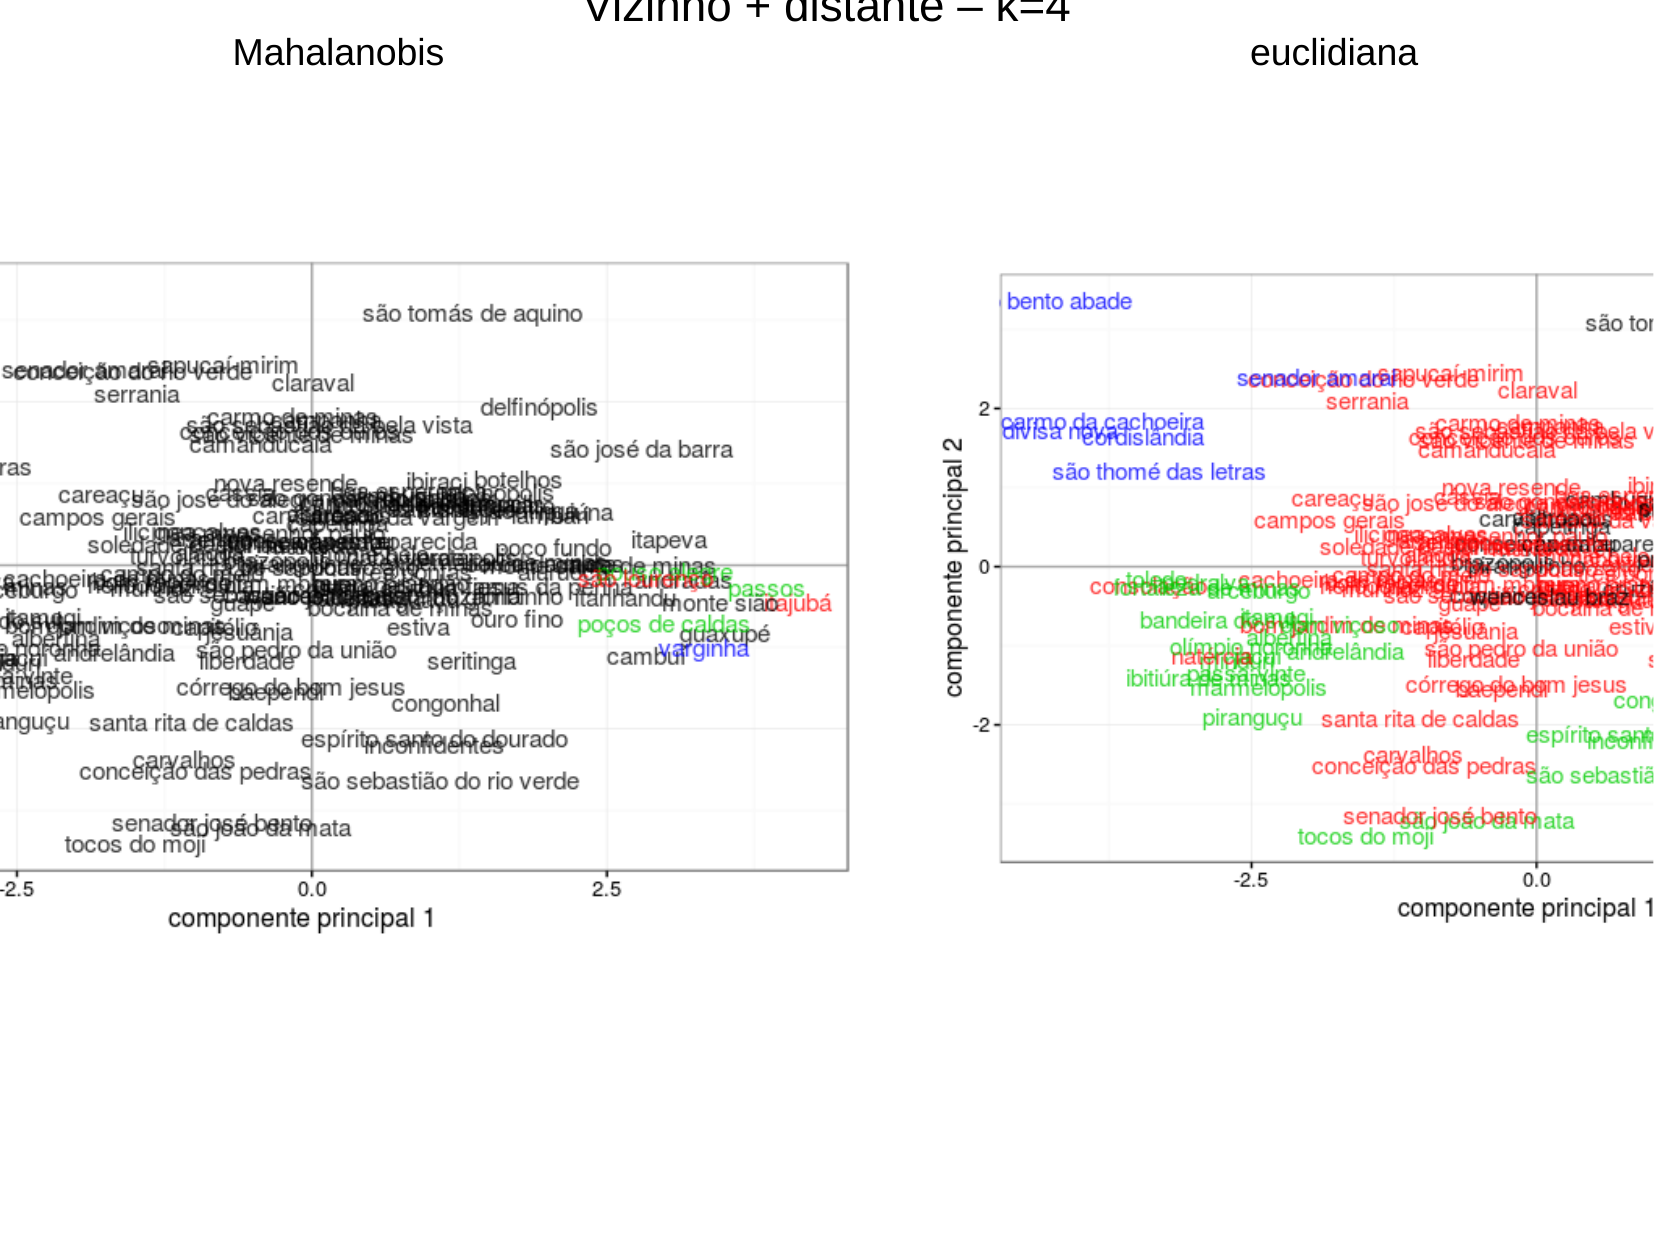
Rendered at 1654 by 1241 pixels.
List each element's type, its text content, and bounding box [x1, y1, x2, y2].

picture [926, 225, 1654, 934]
title Vizinho + distante – k=4 Mahalanobis euclidiana [82, 0, 1571, 130]
picture [0, 212, 861, 945]
